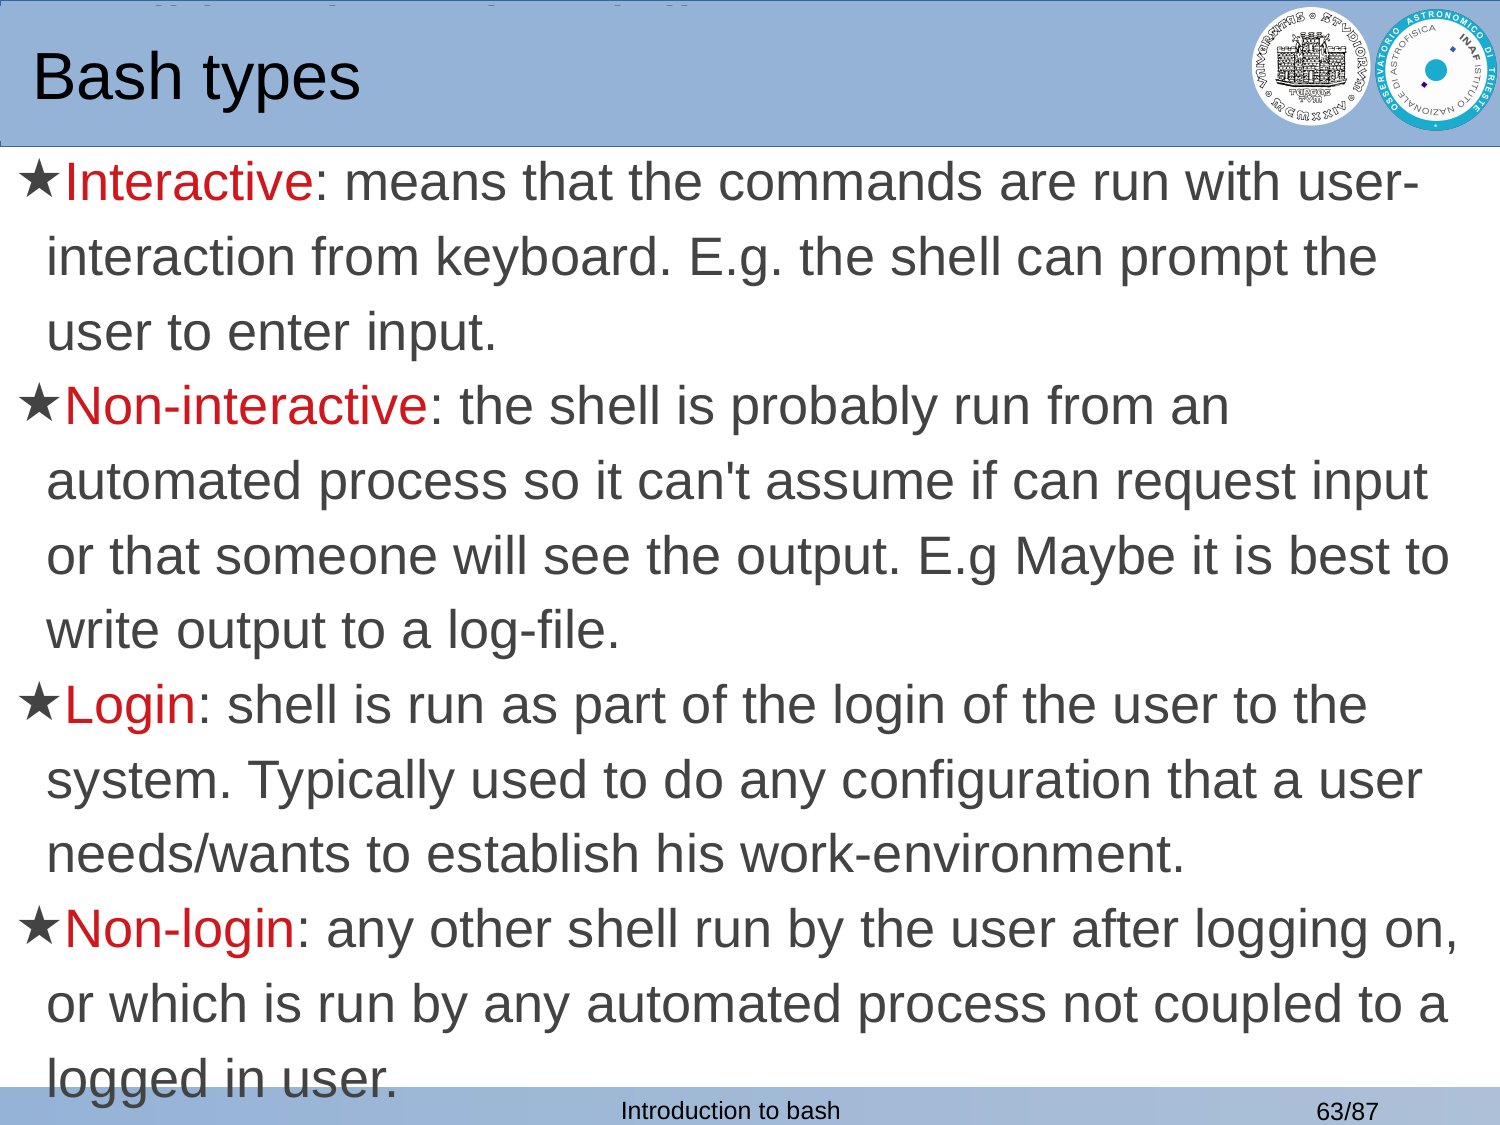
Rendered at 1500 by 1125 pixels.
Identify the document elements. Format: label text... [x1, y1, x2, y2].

text_box Bash types [0, 5, 1232, 141]
title Traditional service delivery [0, 0, 1500, 135]
list Interactive: means that the commands are run with user-interaction from keyboard. E.g. the shell can prompt the user to enter input. Non-interactive: the shell is probably run from an automated process so it can't assume if can request input or that someone will see the output. E.g Maybe it is best to write output to a log-file. Login: shell is run as part of the login of the user to the system. Typically used to do any configuration that a user needs/wants to establish his work-environment. Non-login: any other shell run by the user after logging on, or which is run by any automated process not coupled to a logged in user. [0, 135, 1500, 1006]
